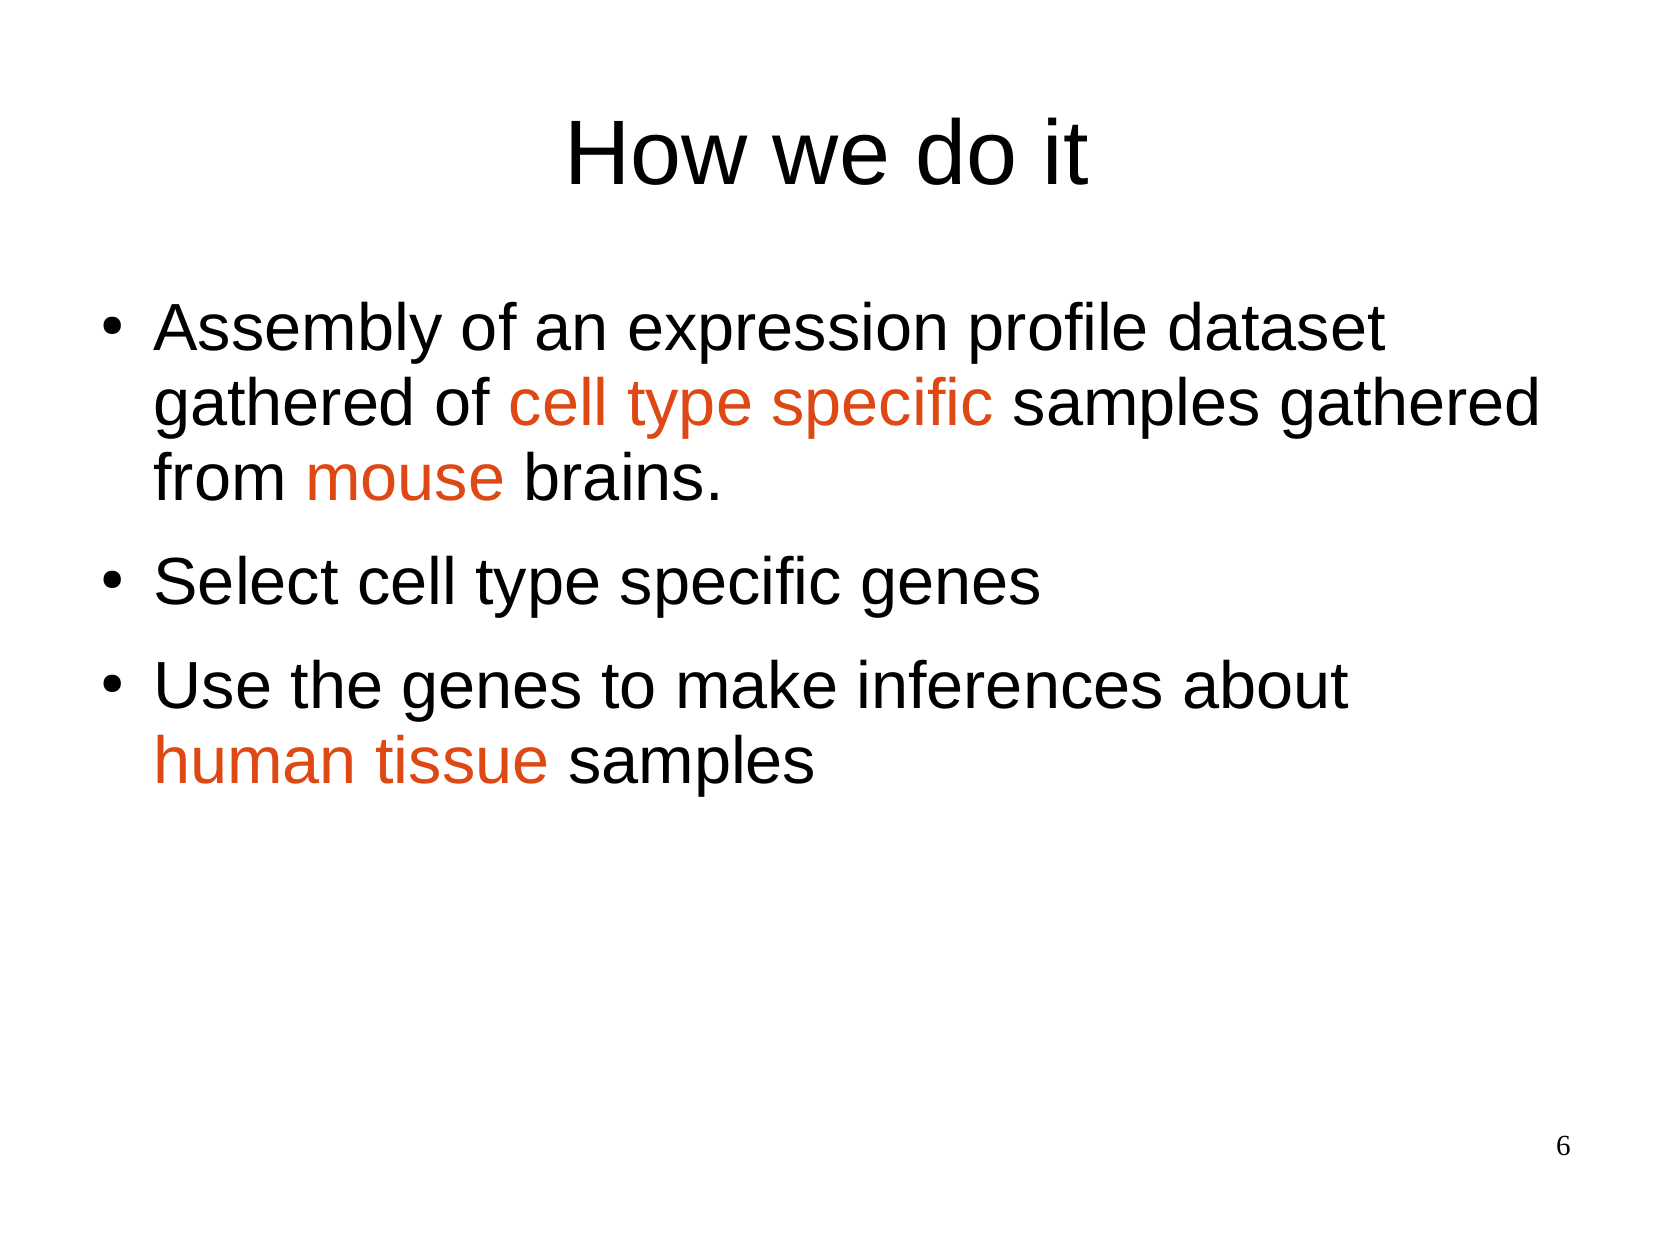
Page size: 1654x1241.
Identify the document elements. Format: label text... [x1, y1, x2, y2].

list Assembly of an expression profile dataset gathered of cell type specific samples gathered from mouse brains. Select cell type specific genes Use the genes to make inferences about human tissue samples [82, 290, 1571, 1010]
title How we do it [82, 49, 1571, 257]
